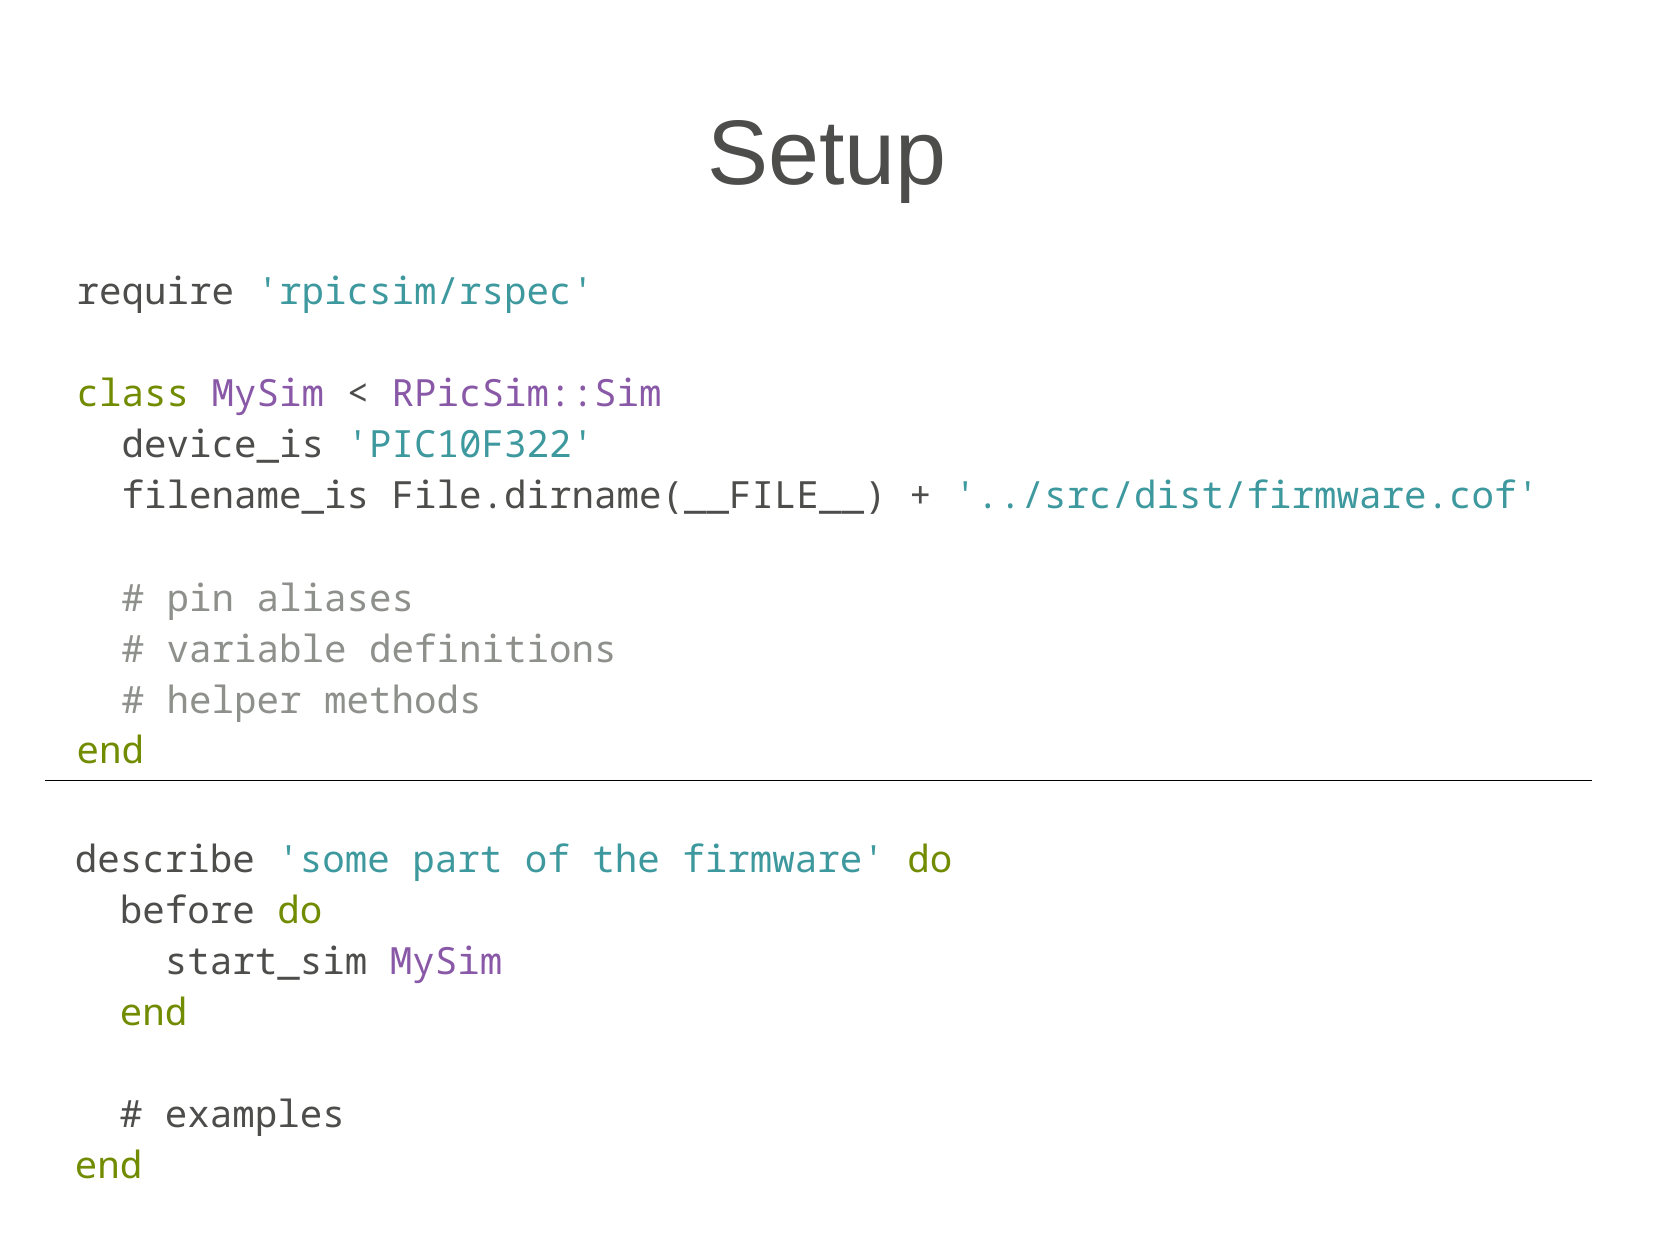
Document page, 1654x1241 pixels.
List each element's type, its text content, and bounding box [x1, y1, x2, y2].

text_box require 'rpicsim/rspec' class MySim < RPicSim::Sim device_is 'PIC10F322' filename_is File.dirname(__FILE__) + '../src/dist/firmware.cof' # pin aliases # variable definitions # helper methods end [61, 257, 1592, 766]
text_box describe 'some part of the firmware' do before do start_sim MySim end # examples end [60, 825, 1081, 1171]
title Setup [82, 49, 1571, 257]
